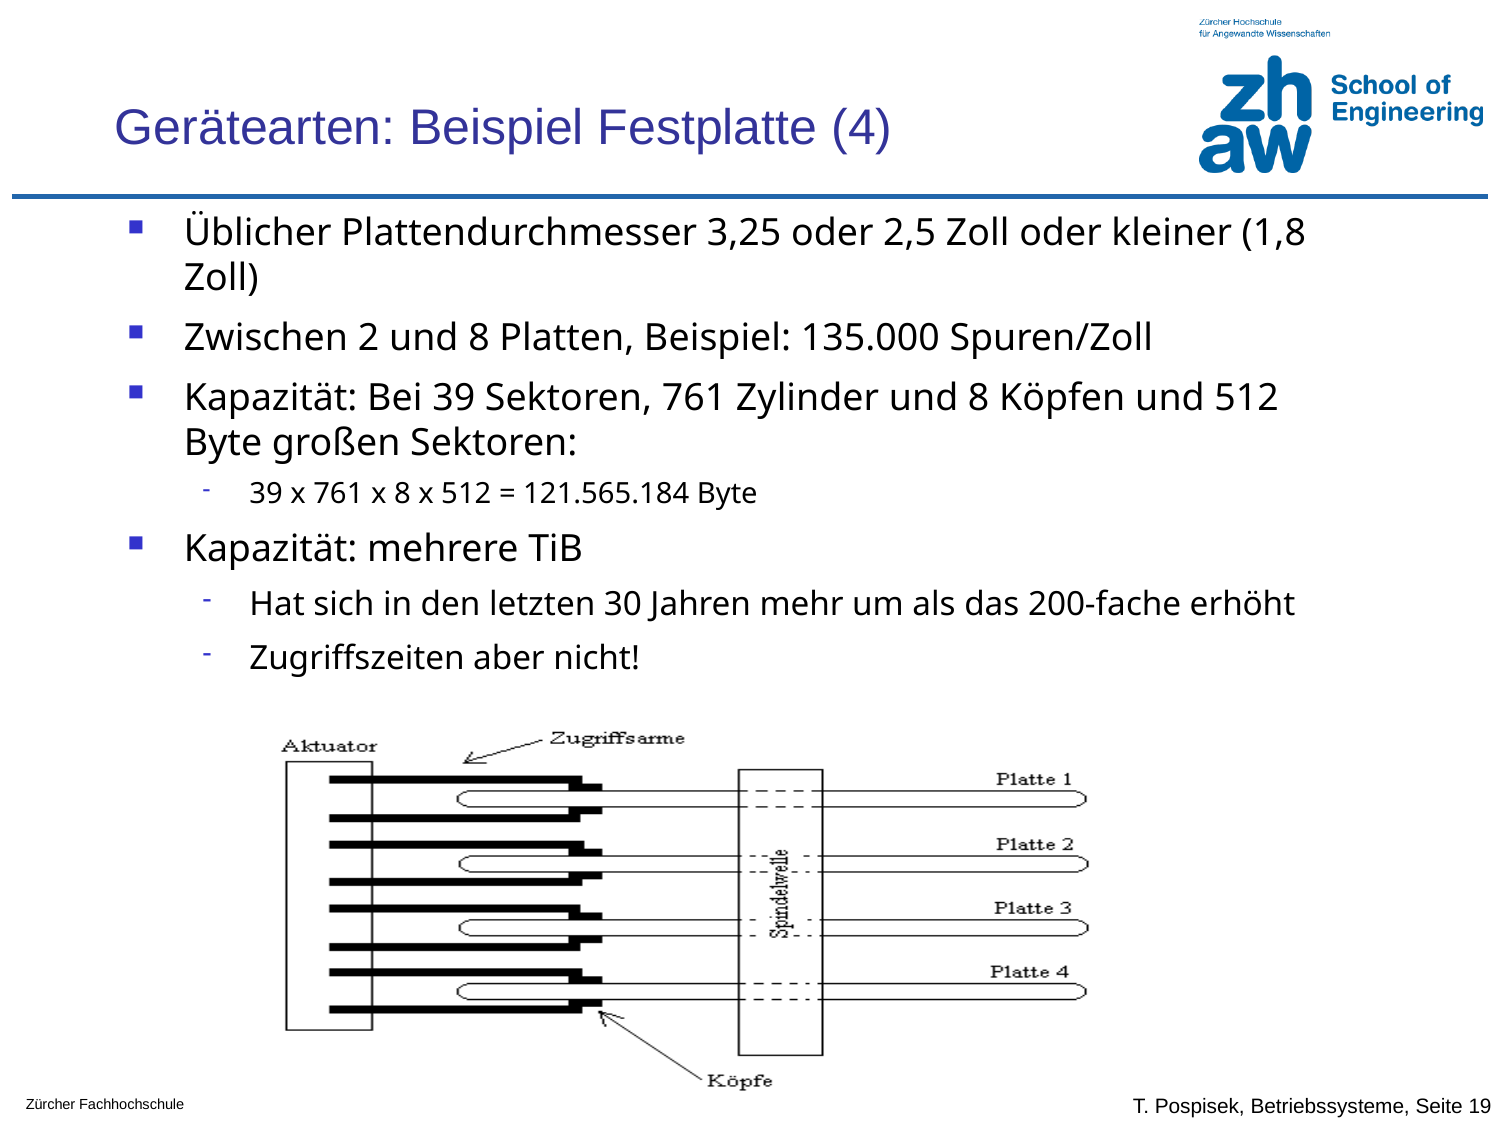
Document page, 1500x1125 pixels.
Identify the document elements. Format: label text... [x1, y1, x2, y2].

picture [262, 720, 1111, 1105]
list Üblicher Plattendurchmesser 3,25 oder 2,5 Zoll oder kleiner (1,8 Zoll) Zwischen 2 und 8 Platten, Beispiel: 135.000 Spuren/Zoll Kapazität: Bei 39 Sektoren, 761 Zylinder und 8 Köpfen und 512 Byte großen Sektoren: 39 x 761 x 8 x 512 = 121.565.184 Byte Kapazität: mehrere TiB Hat sich in den letzten 30 Jahren mehr um als das 200-fache erhöht Zugriffszeiten aber nicht! [112, 200, 1363, 681]
title Gerätearten: Beispiel Festplatte (4) [99, 50, 1379, 163]
picture [1199, 19, 1483, 173]
